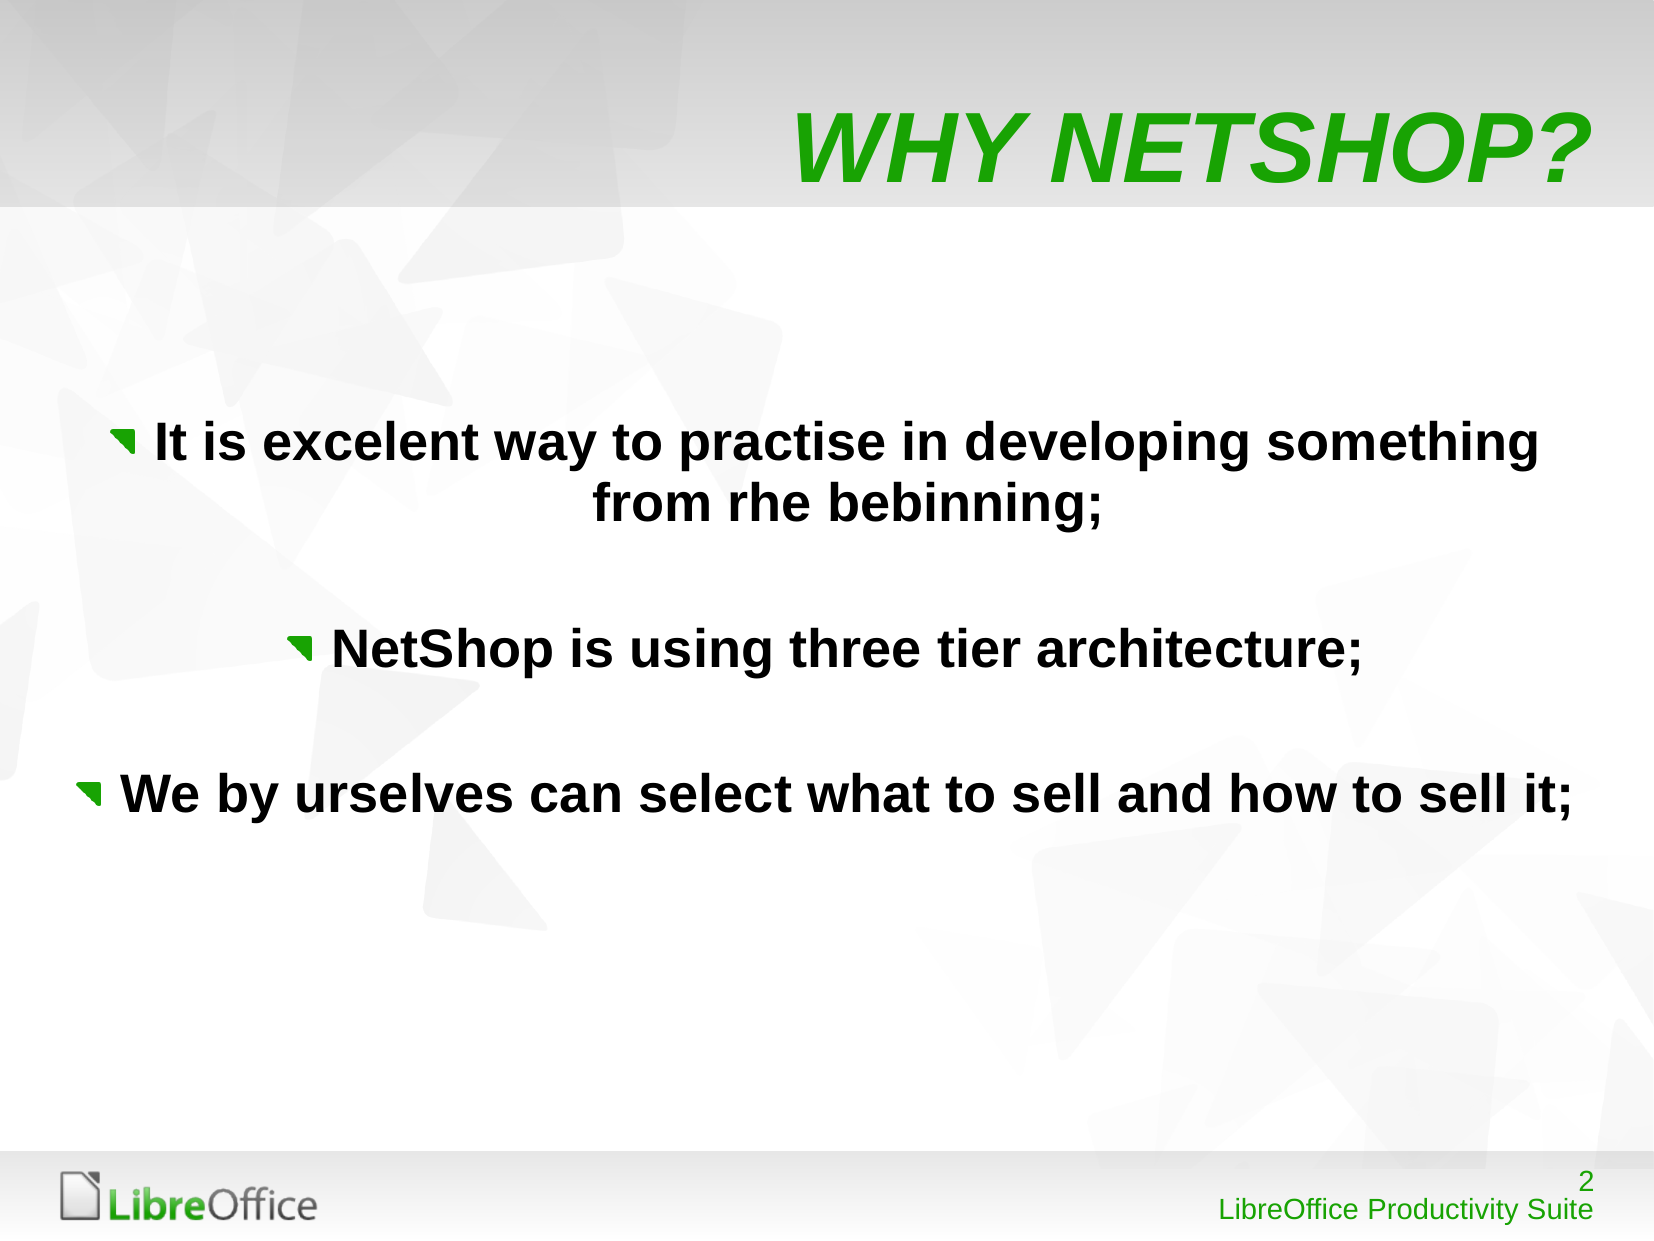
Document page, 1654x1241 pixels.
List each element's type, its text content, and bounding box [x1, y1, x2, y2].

picture [0, 0, 783, 931]
list It is excelent way to practise in developing something from rhe bebinning; NetShop is using three tier architecture; We by urselves can select what to sell and how to sell it; [59, 265, 1595, 1114]
picture [41, 1152, 337, 1240]
title WHY NETSHOP? [59, 59, 1595, 237]
picture [915, 548, 1654, 1169]
